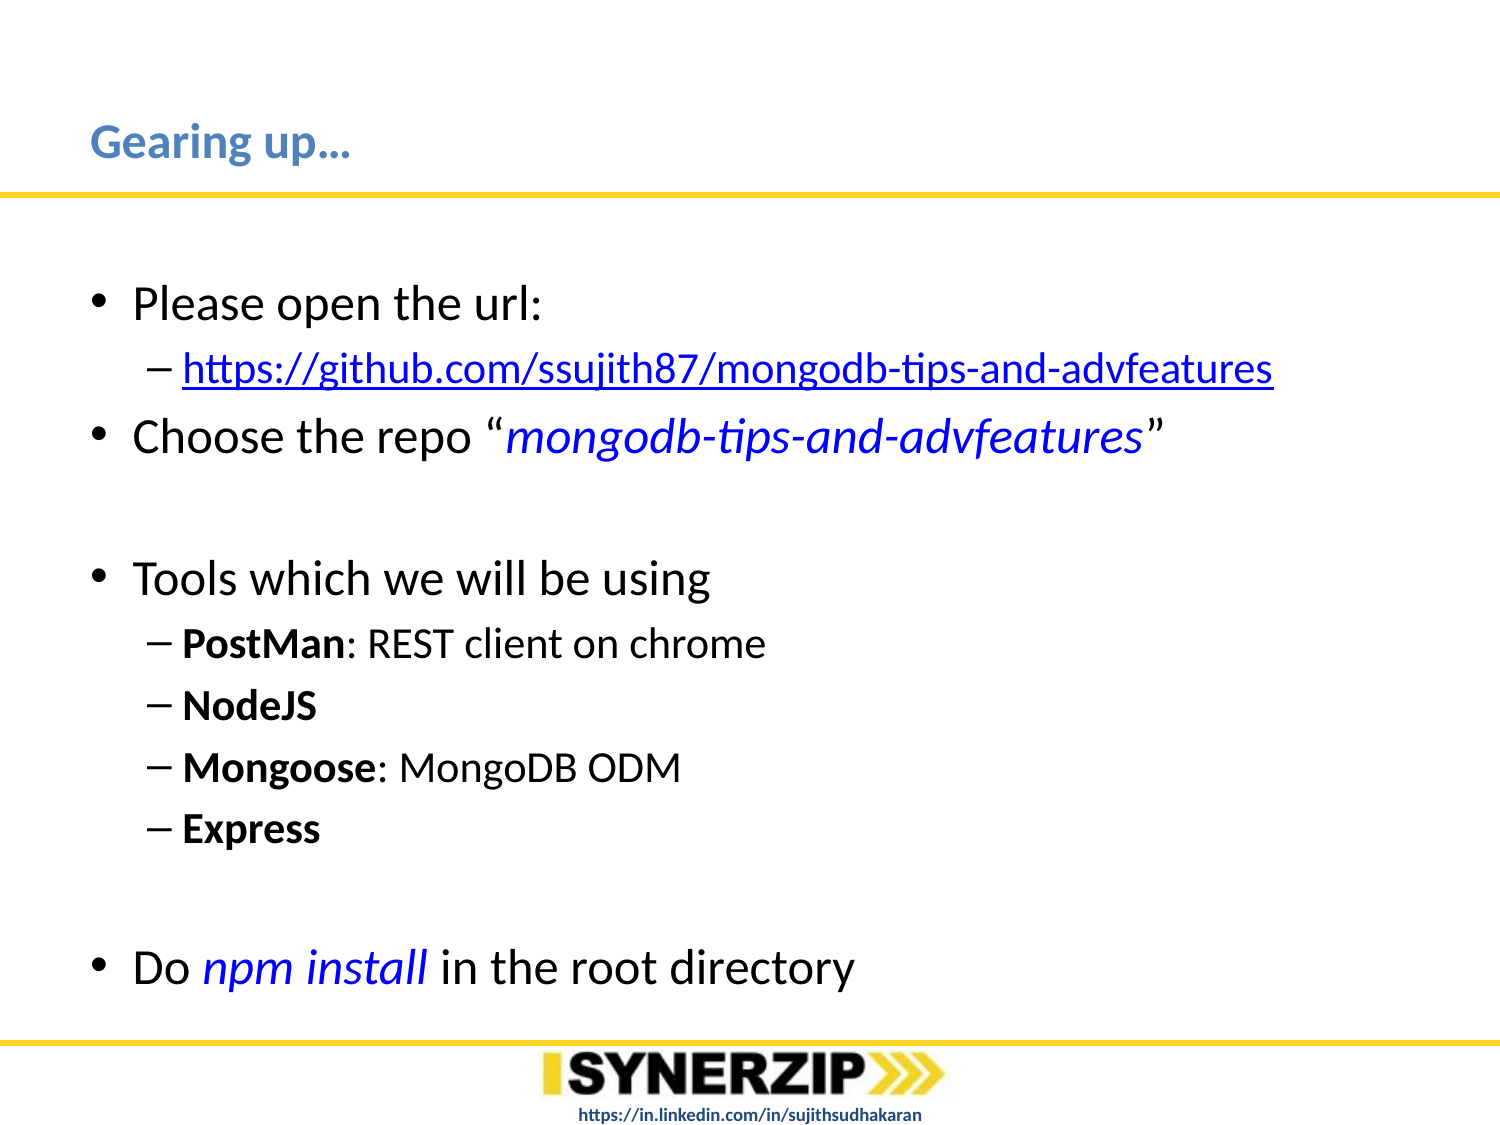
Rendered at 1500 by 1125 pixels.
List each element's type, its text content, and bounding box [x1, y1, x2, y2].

list Please open the url: https://github.com/ssujith87/mongodb-tips-and-advfeatures Choose the repo “mongodb-tips-and-advfeatures” Tools which we will be using PostMan: REST client on chrome NodeJS Mongoose: MongoDB ODM Express Do npm install in the root directory [75, 262, 1425, 1005]
picture [539, 1049, 961, 1090]
title Gearing up… [75, 45, 1425, 233]
text_box https://in.linkedin.com/in/sujithsudhakaran [500, 1090, 1000, 1125]
